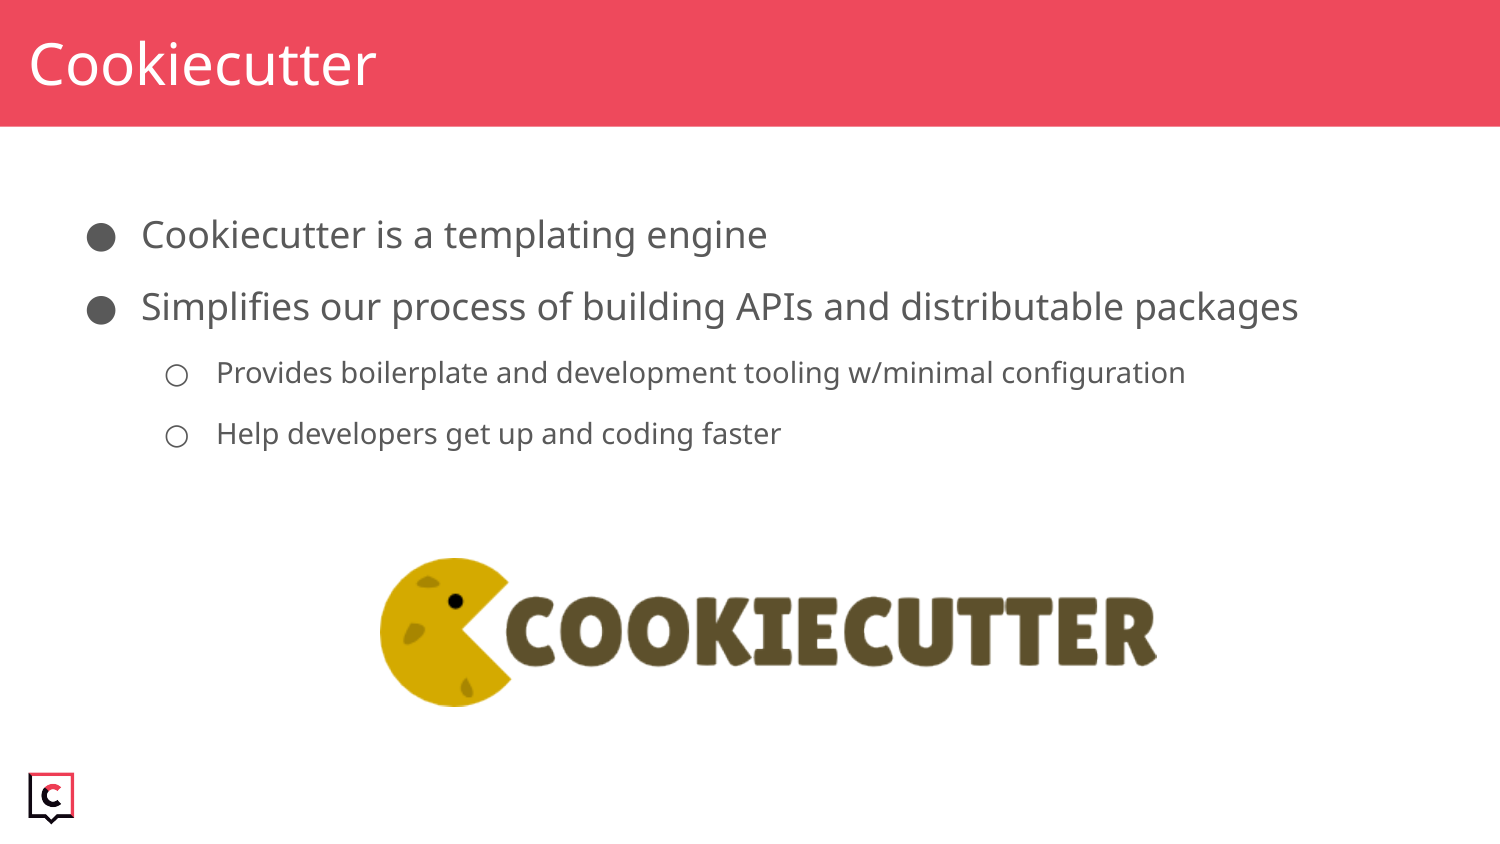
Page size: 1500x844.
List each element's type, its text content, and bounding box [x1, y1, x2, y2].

title Cookiecutter [13, 12, 1412, 107]
list Cookiecutter is a templating engine Simplifies our process of building APIs and distributable packages Provides boilerplate and development tooling w/minimal configuration Help developers get up and coding faster [51, 189, 1449, 750]
picture [380, 558, 1157, 707]
picture [19, 764, 82, 830]
